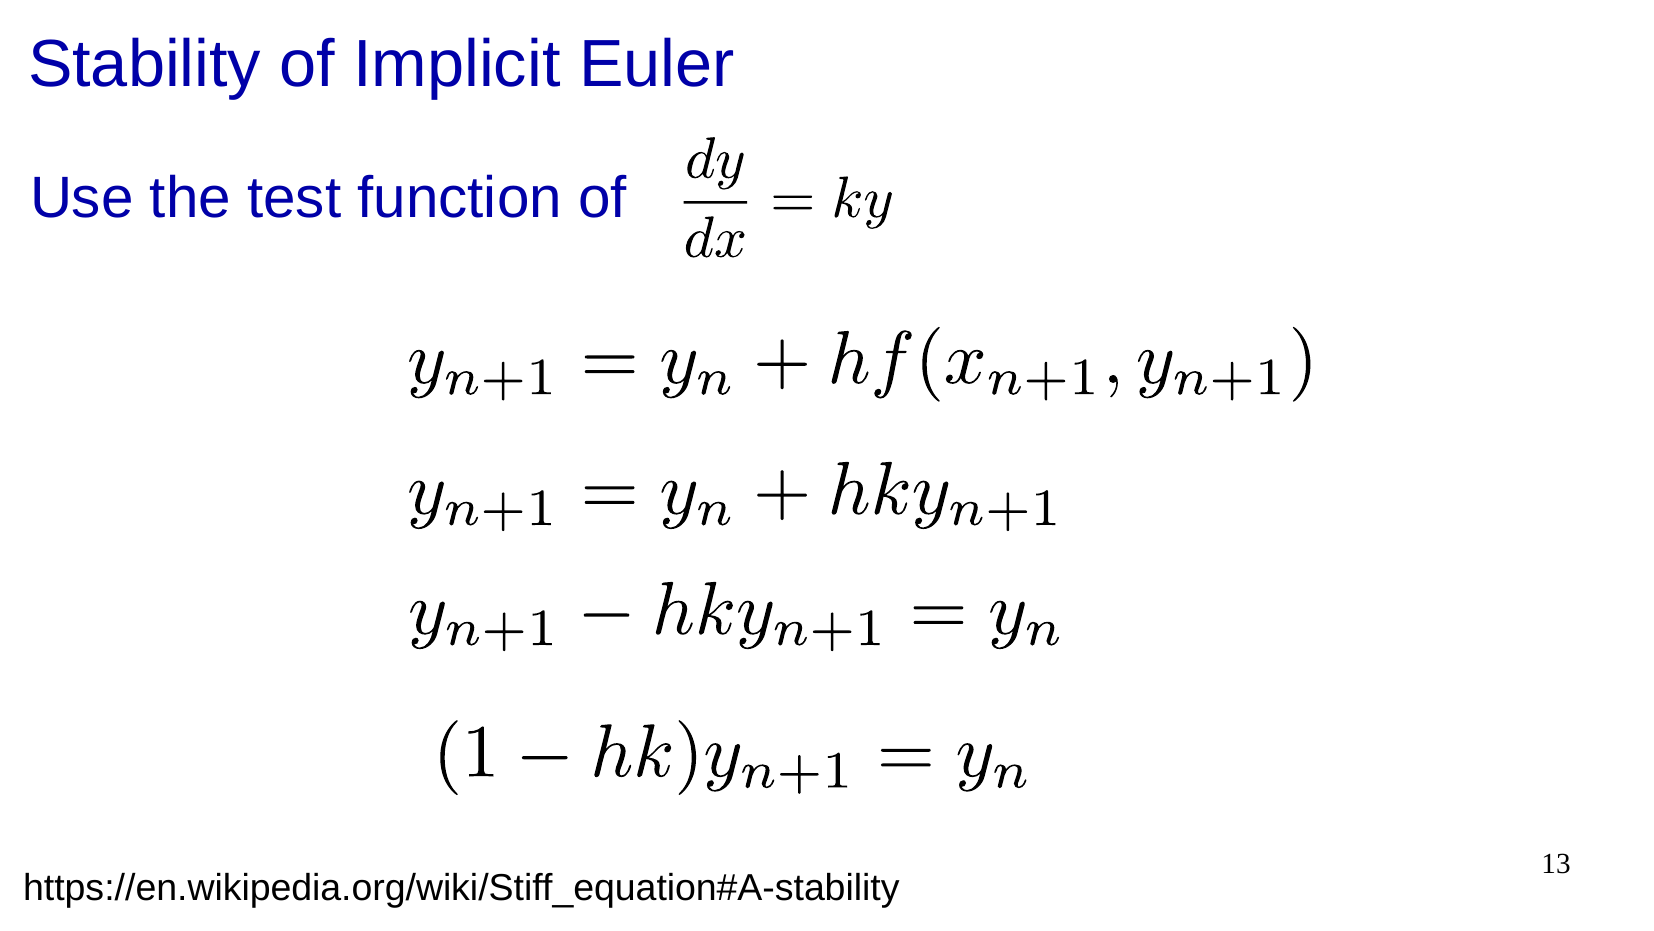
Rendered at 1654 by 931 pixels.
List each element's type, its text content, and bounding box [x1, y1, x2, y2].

list Use the test function of [30, 165, 1645, 331]
text_box [432, 720, 1029, 796]
text_box [683, 137, 894, 258]
text_box https://en.wikipedia.org/wiki/Stiff_equation#A-stability [8, 858, 916, 916]
text_box [406, 461, 1061, 532]
text_box [406, 326, 1318, 402]
title Stability of Implicit Euler [28, 21, 1626, 106]
text_box [407, 581, 1062, 652]
